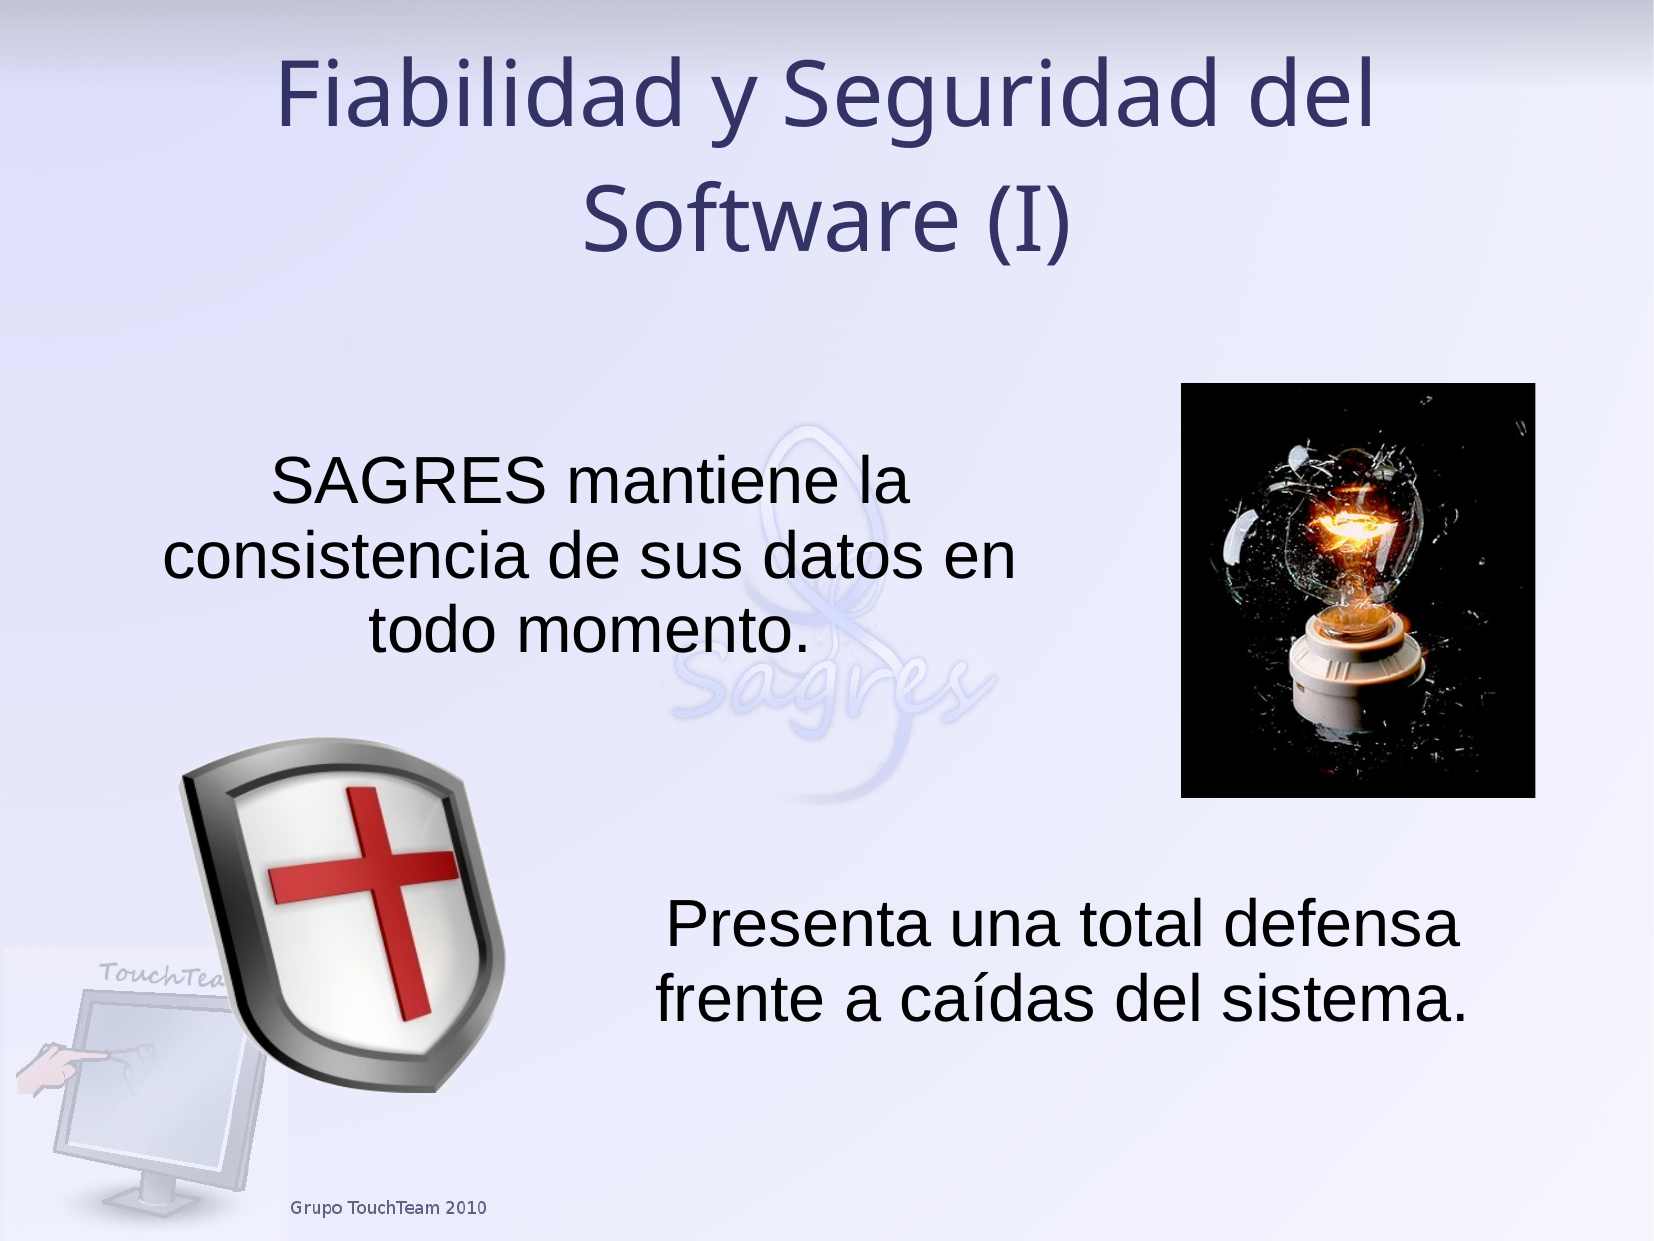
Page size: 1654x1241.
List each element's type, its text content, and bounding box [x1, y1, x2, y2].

picture [0, 0, 1654, 1241]
title Fiabilidad y Seguridad del Software (I) [82, 0, 1571, 313]
list Presenta una total defensa frente a caídas del sistema. [590, 885, 1536, 1140]
list SAGRES mantiene la consistencia de sus datos en todo momento. [118, 442, 1063, 772]
